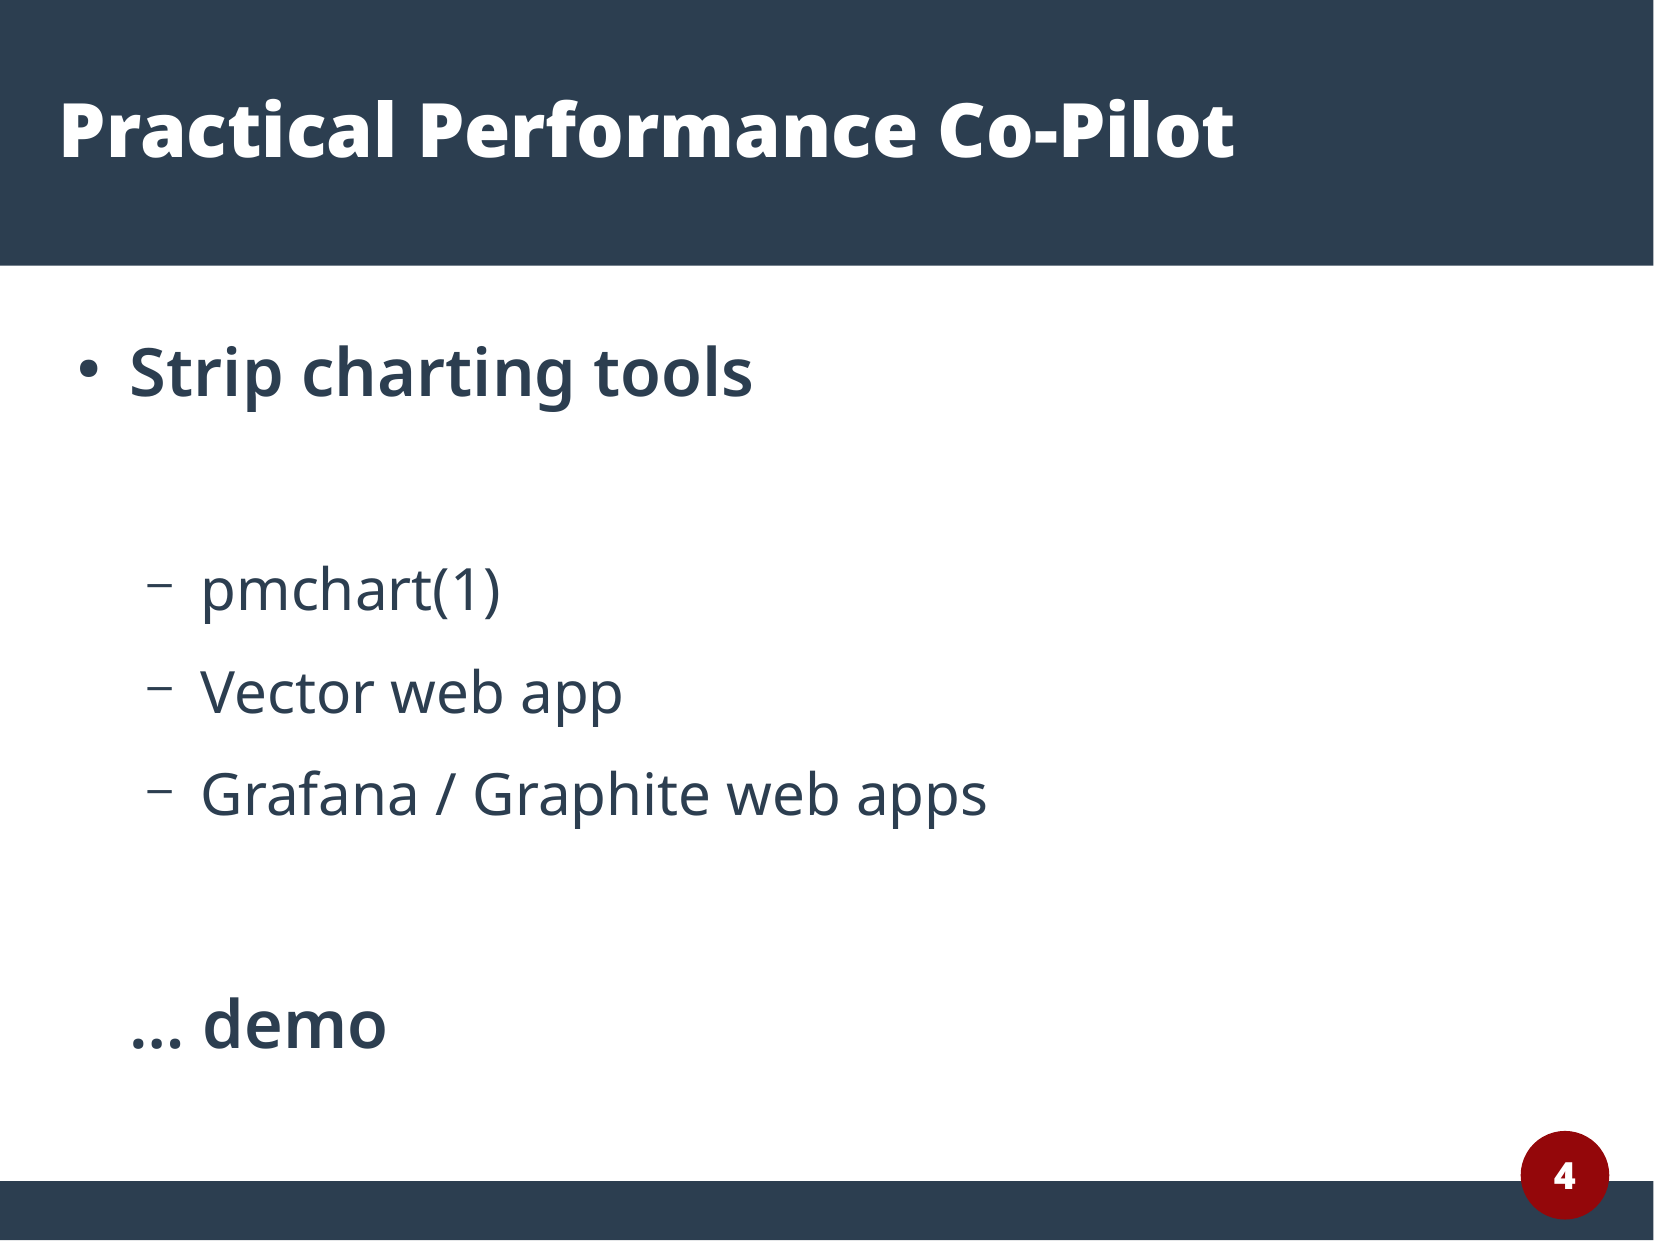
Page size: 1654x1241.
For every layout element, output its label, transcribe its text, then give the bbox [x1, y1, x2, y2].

title Practical Performance Co-Pilot [59, 49, 1595, 207]
list Strip charting tools pmchart(1) Vector web app Grafana / Graphite web apps … demo [59, 324, 1595, 1152]
